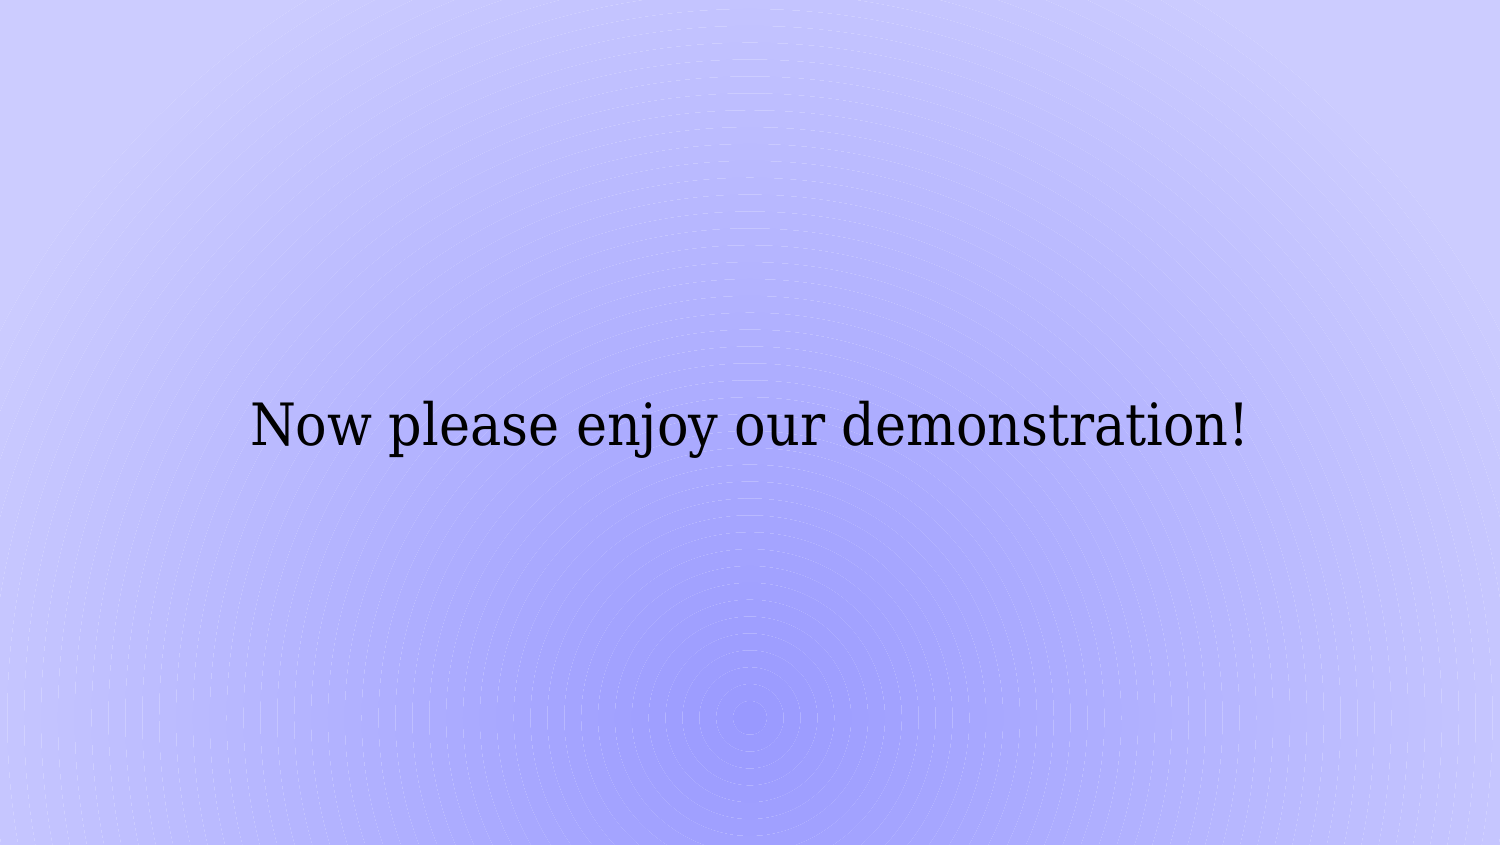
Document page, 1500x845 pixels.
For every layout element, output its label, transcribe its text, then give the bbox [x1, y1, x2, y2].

title Now please enjoy our demonstration! [51, 353, 1449, 492]
